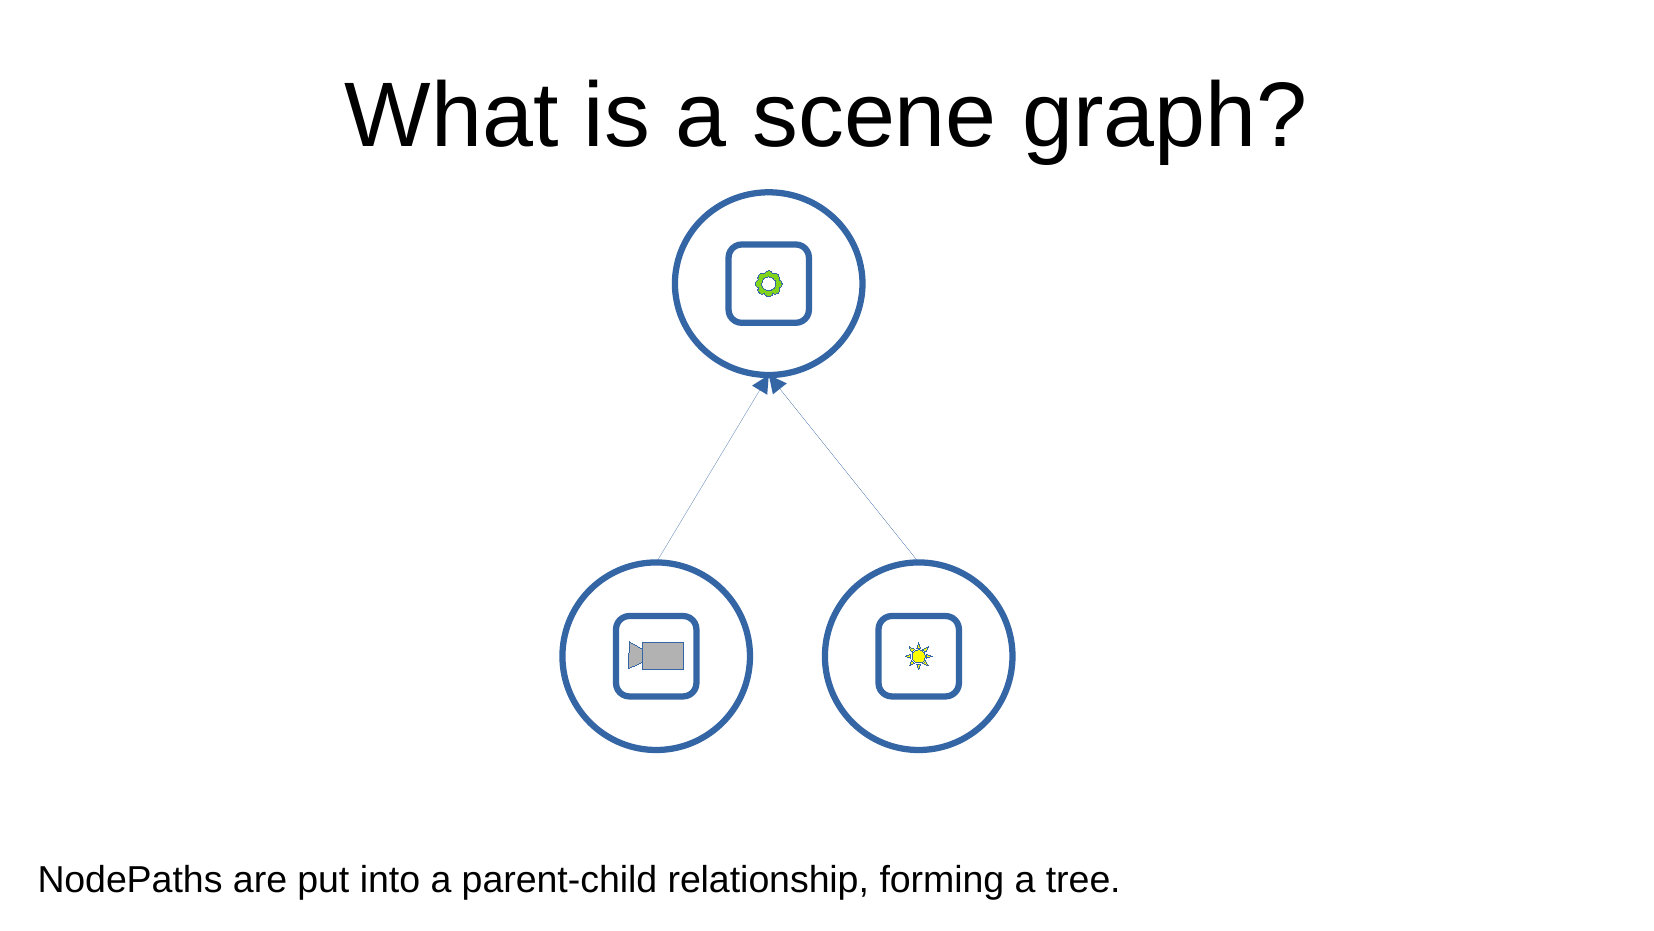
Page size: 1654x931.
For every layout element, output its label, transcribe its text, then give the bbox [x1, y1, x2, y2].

text_box [674, 193, 863, 375]
title What is a scene graph? [82, 37, 1571, 193]
text_box [562, 562, 751, 750]
text_box [824, 562, 1013, 750]
text_box NodePaths are put into a parent-child relationship, forming a tree. [37, 750, 1613, 901]
